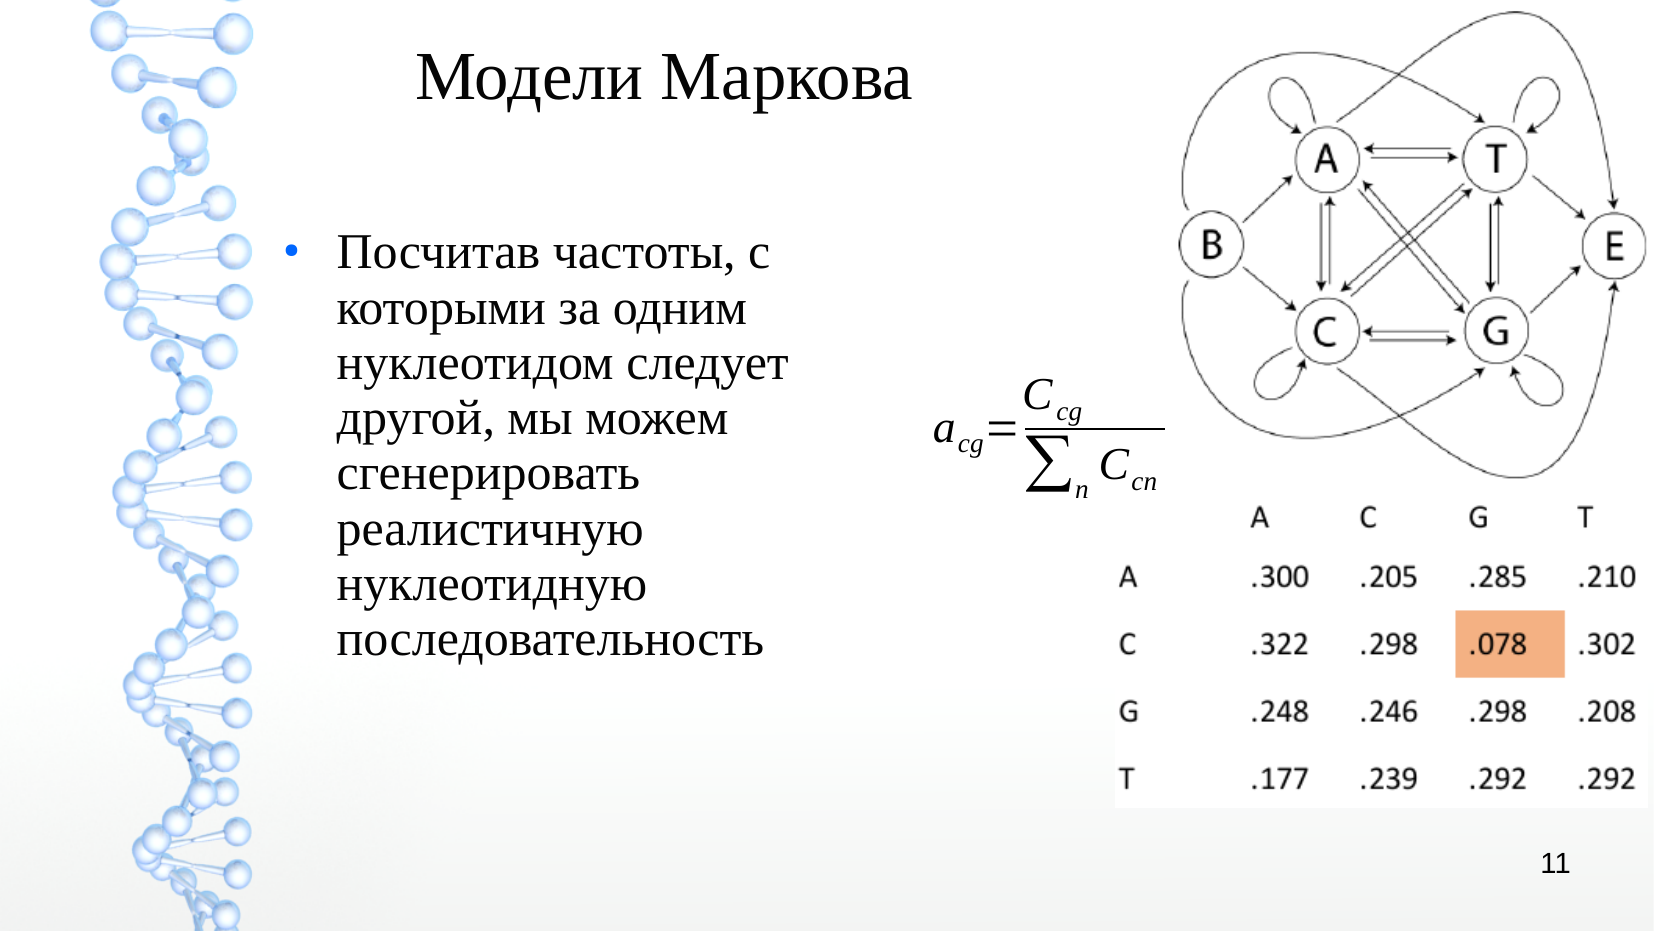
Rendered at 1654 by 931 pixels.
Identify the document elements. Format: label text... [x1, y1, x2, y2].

picture [0, 0, 1654, 931]
title Модели Маркова [0, 0, 1157, 154]
list Посчитав частоты, с которыми за одним нуклеотидом следует другой, мы можем сгенерировать реалистичную нуклеотидную последовательность [265, 224, 945, 674]
chart [926, 368, 1173, 505]
